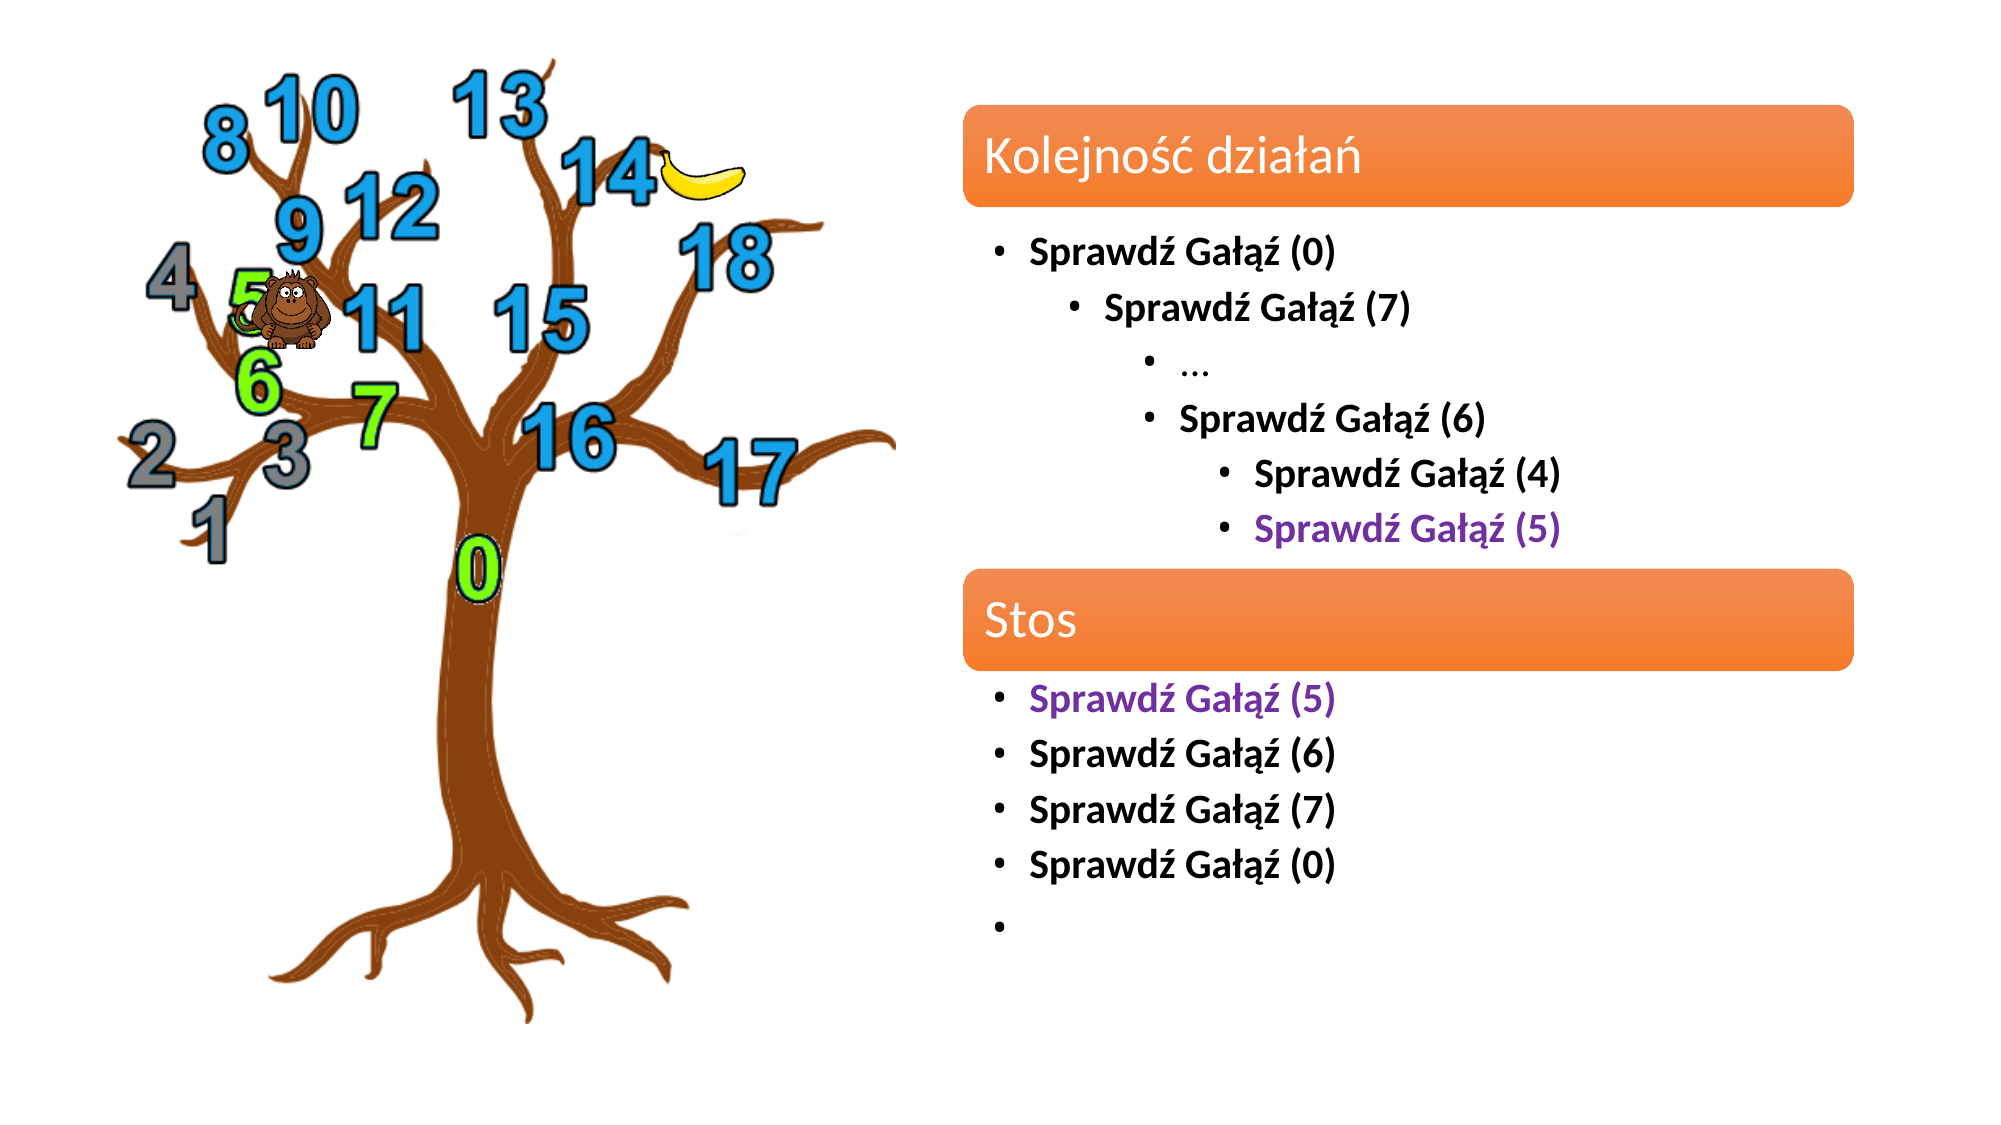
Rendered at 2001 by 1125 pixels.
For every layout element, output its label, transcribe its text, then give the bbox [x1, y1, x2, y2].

text_box Stos [963, 568, 1854, 671]
text_box Sprawdź Gałąź (5) Sprawdź Gałąź (6) Sprawdź Gałąź (7) Sprawdź Gałąź (0) [963, 671, 1854, 954]
text_box Kolejność działań [963, 104, 1854, 208]
picture [117, 58, 896, 1024]
text_box Sprawdź Gałąź (0) Sprawdź Gałąź (7) ... Sprawdź Gałąź (6) Sprawdź Gałąź (4) Sprawdź Gałąź (5) [963, 224, 1854, 569]
